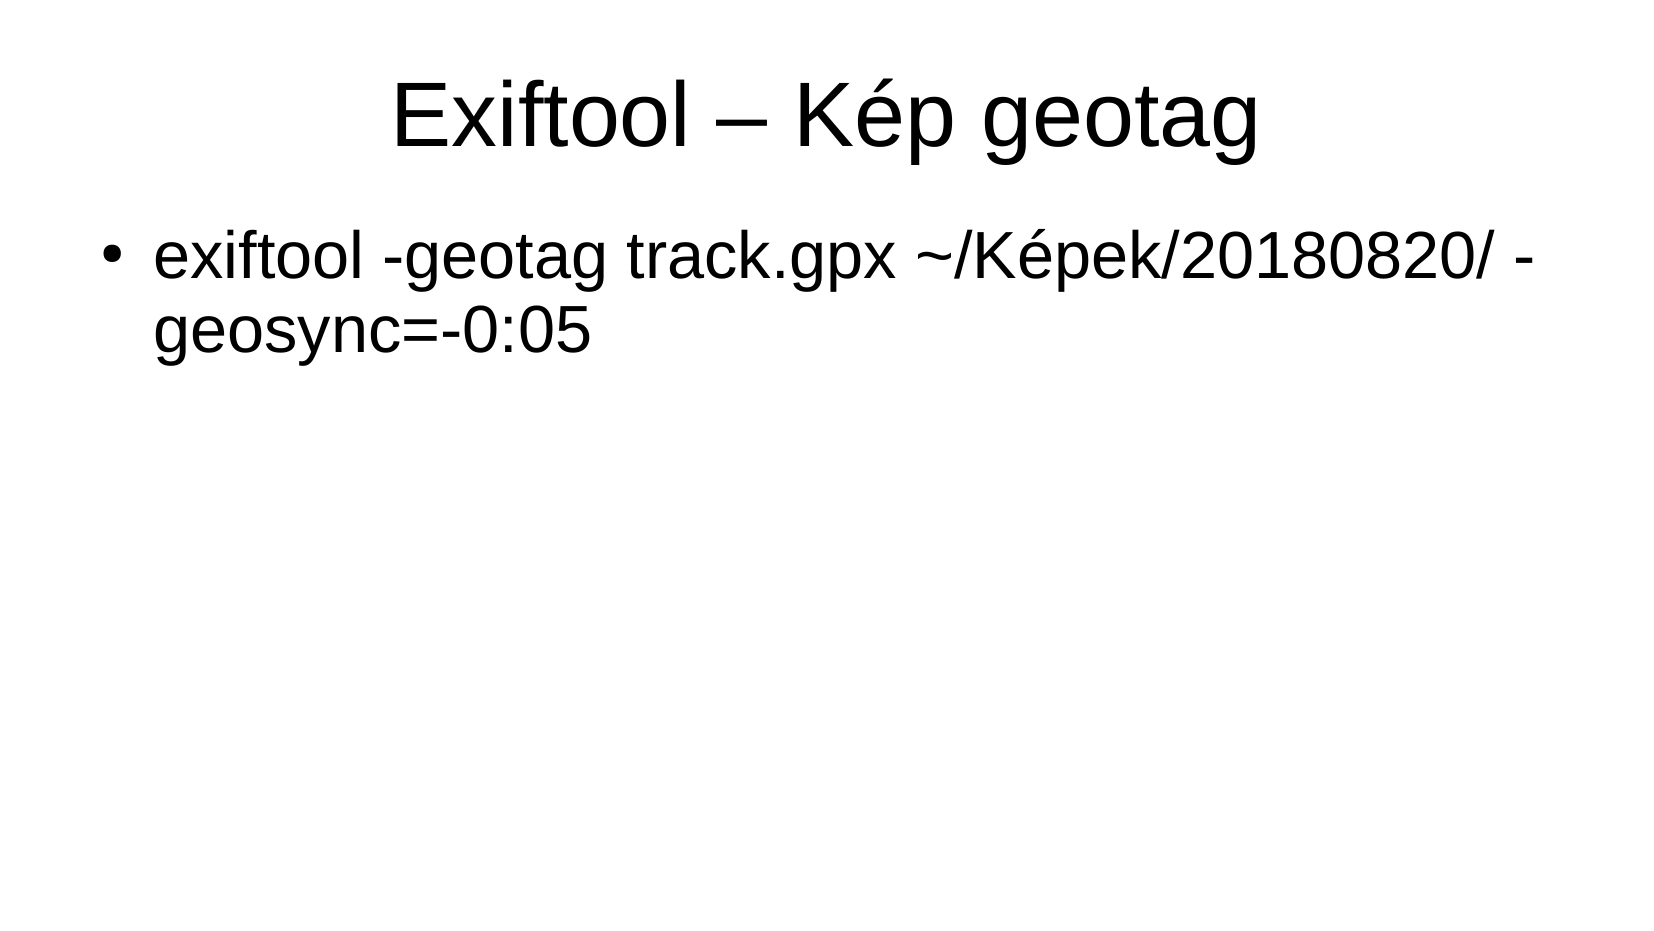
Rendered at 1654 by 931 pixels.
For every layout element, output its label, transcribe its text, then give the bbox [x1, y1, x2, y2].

title Exiftool – Kép geotag [82, 37, 1571, 193]
list exiftool -geotag track.gpx ~/Képek/20180820/ -geosync=-0:05 [82, 217, 1571, 758]
